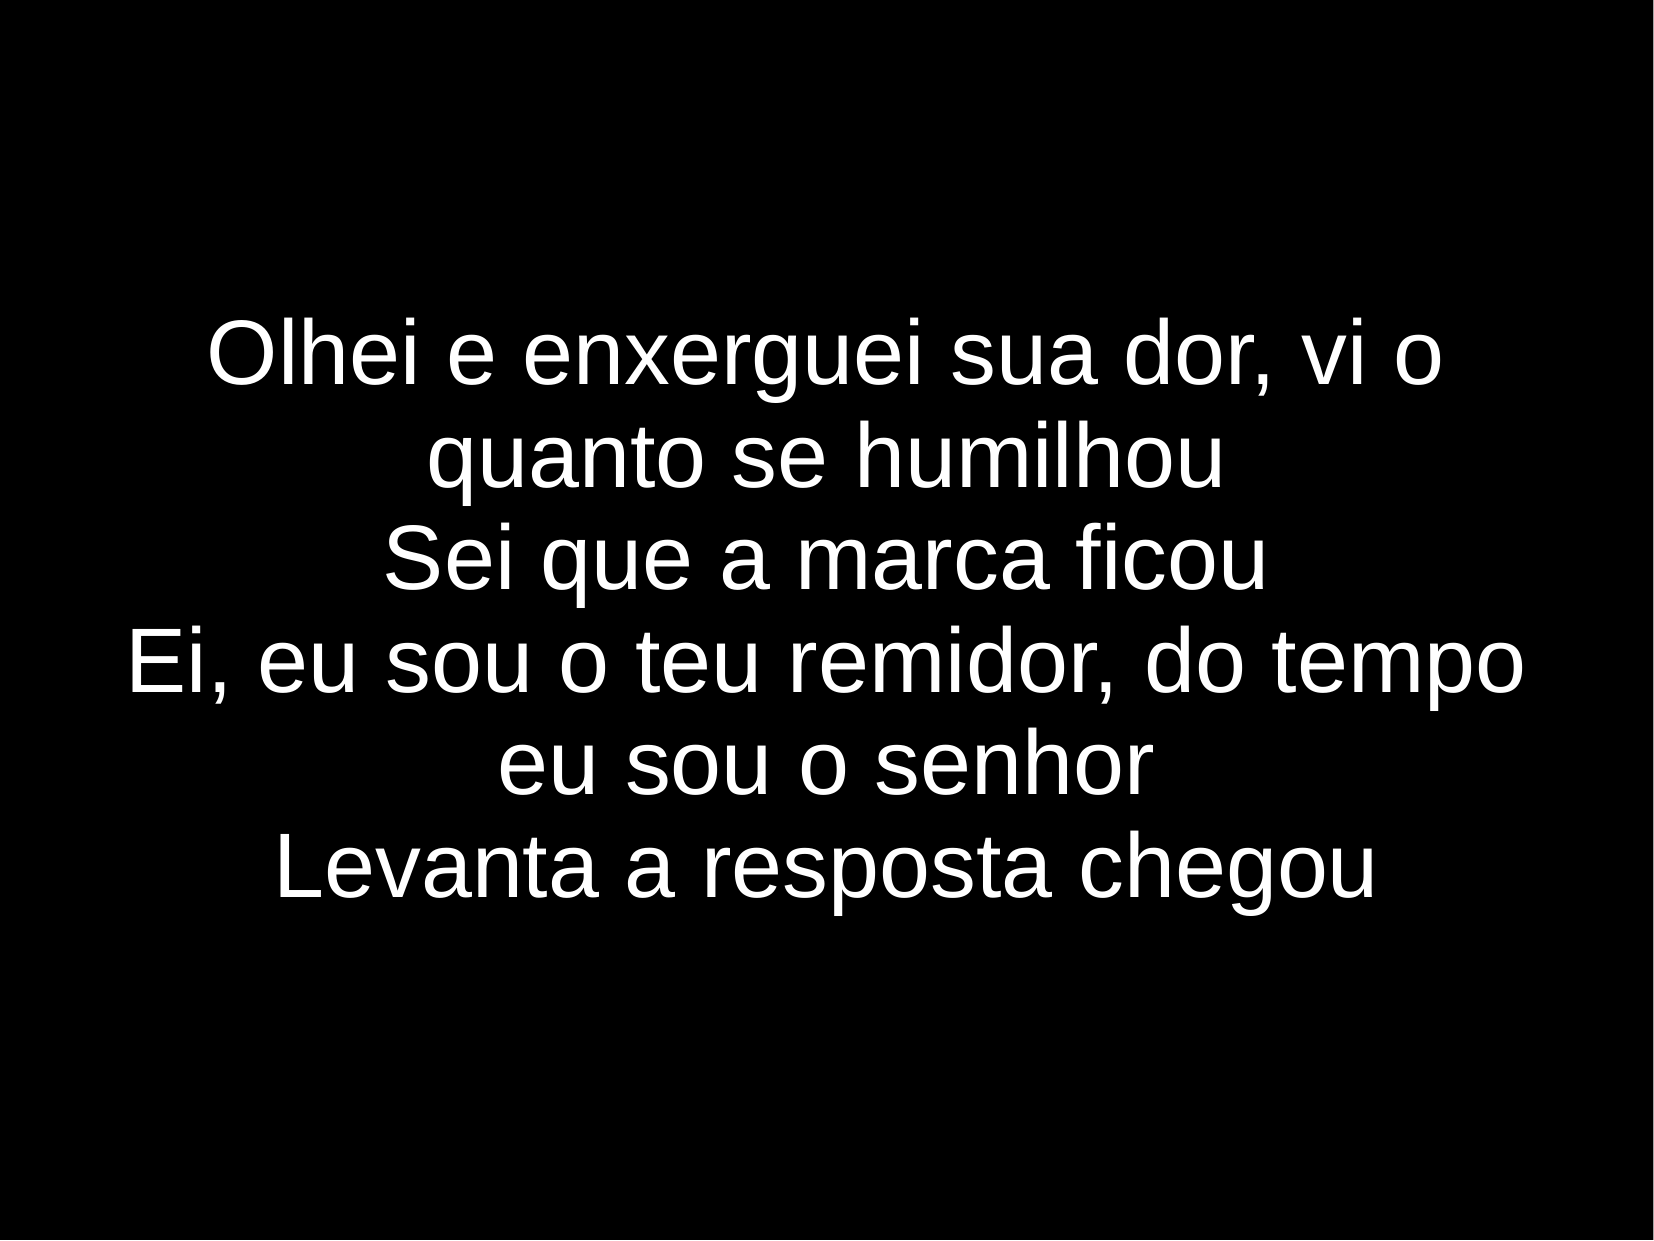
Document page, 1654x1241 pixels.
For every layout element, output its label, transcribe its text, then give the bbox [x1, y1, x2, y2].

subtitle Olhei e enxerguei sua dor, vi o quanto se humilhou Sei que a marca ficou Ei, eu sou o teu remidor, do tempo eu sou o senhor Levanta a resposta chegou [82, 49, 1571, 1170]
